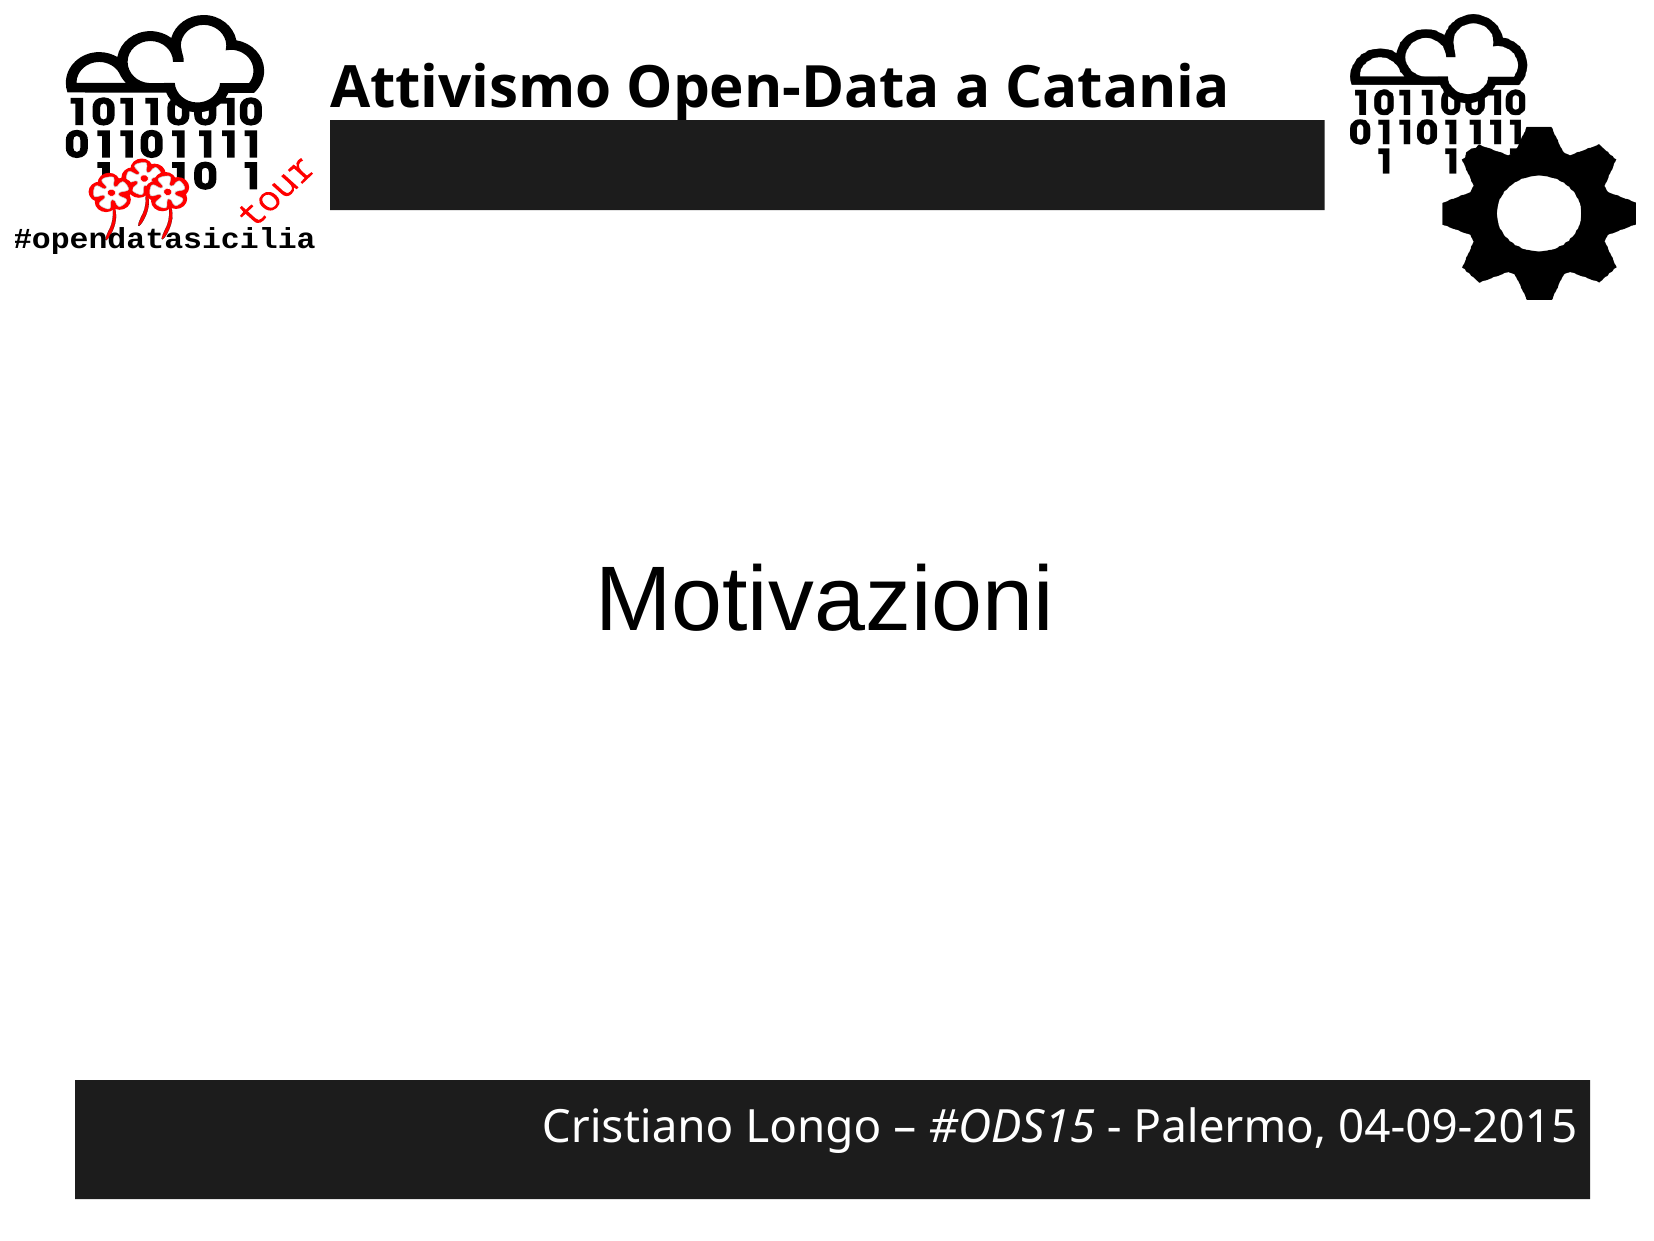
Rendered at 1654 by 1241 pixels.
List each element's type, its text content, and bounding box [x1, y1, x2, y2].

picture [15, 15, 316, 256]
list Cristiano Longo – #ODS15 - Palermo, 04-09-2015 [75, 1080, 1591, 1200]
picture [1350, 14, 1636, 301]
list Attivismo Open-Data a Catania [330, 45, 1321, 120]
text_box Motivazioni [75, 540, 1576, 658]
list [330, 120, 1325, 211]
